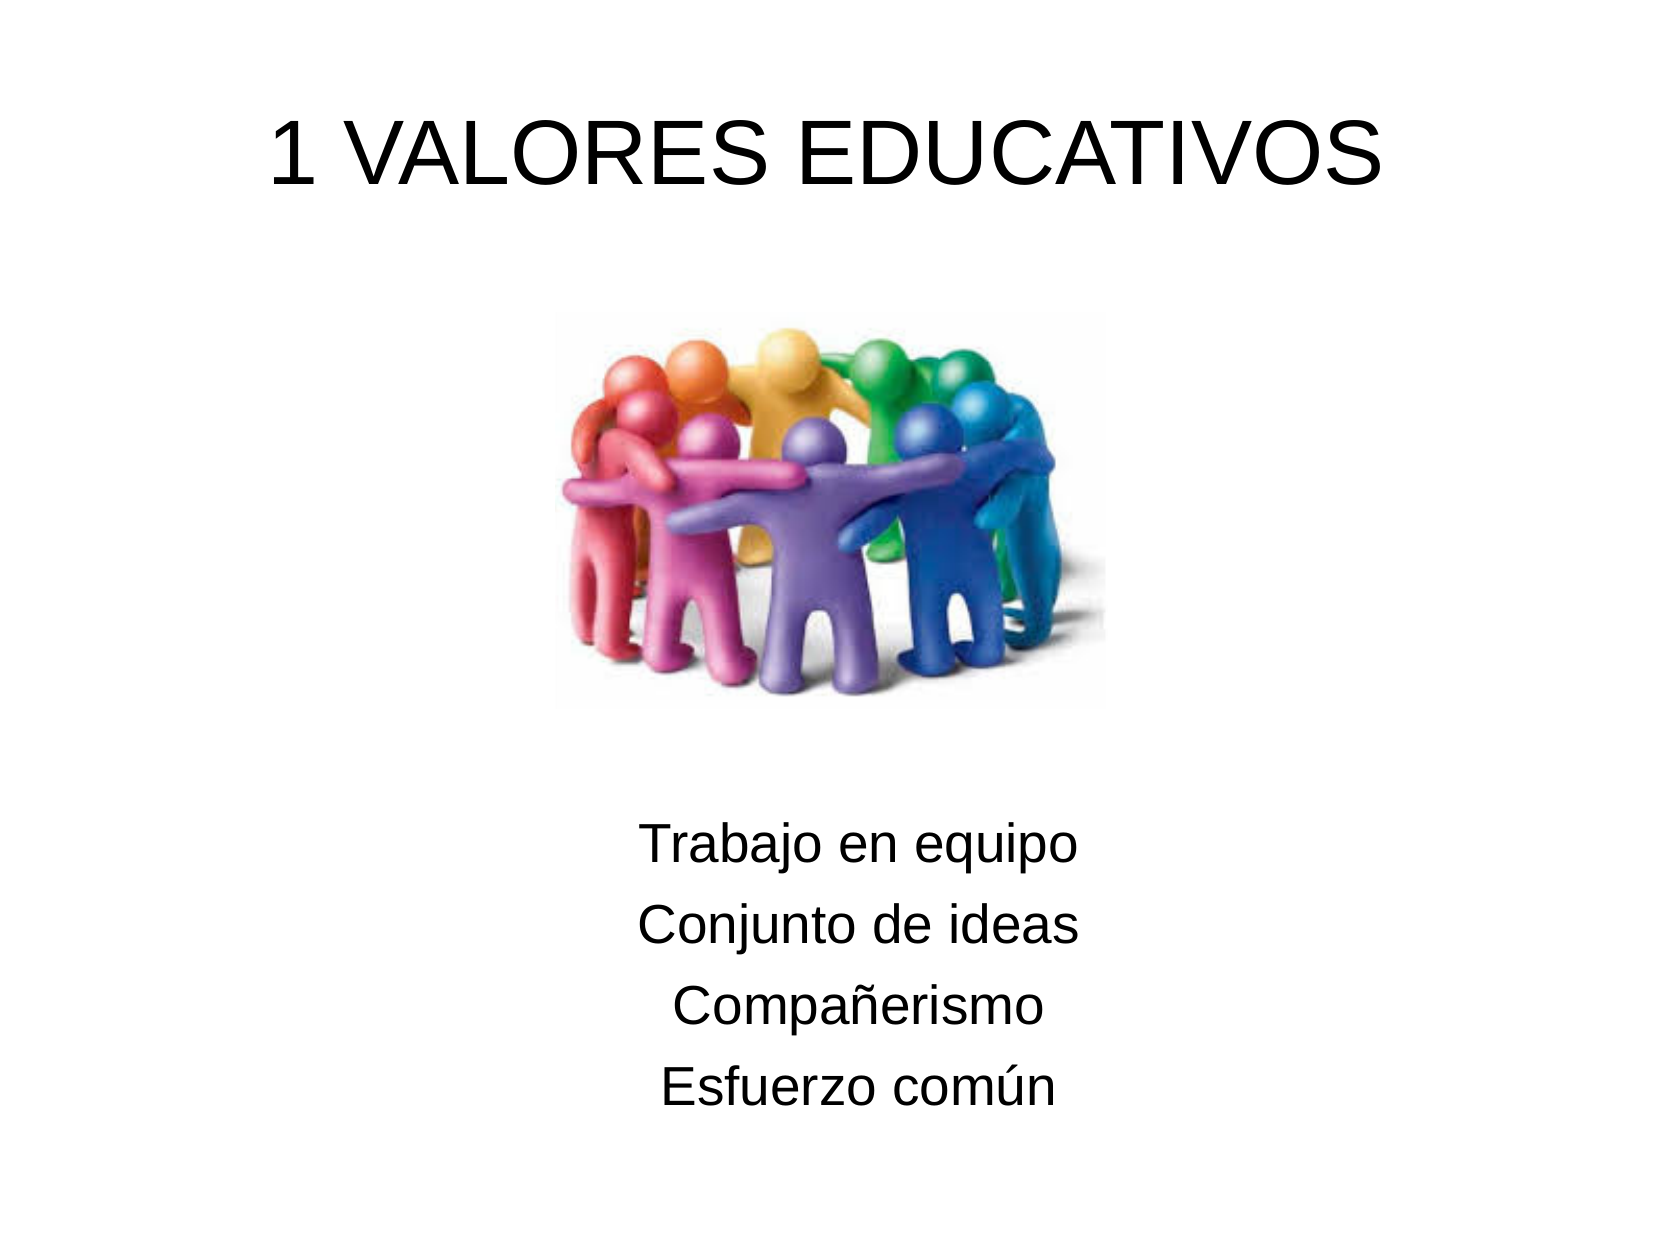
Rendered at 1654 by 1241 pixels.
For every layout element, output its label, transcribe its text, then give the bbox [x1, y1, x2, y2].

picture [555, 312, 1108, 709]
title 1 VALORES EDUCATIVOS [82, 49, 1571, 257]
list Trabajo en equipo Conjunto de ideas Compañerismo Esfuerzo común [88, 744, 1583, 1123]
